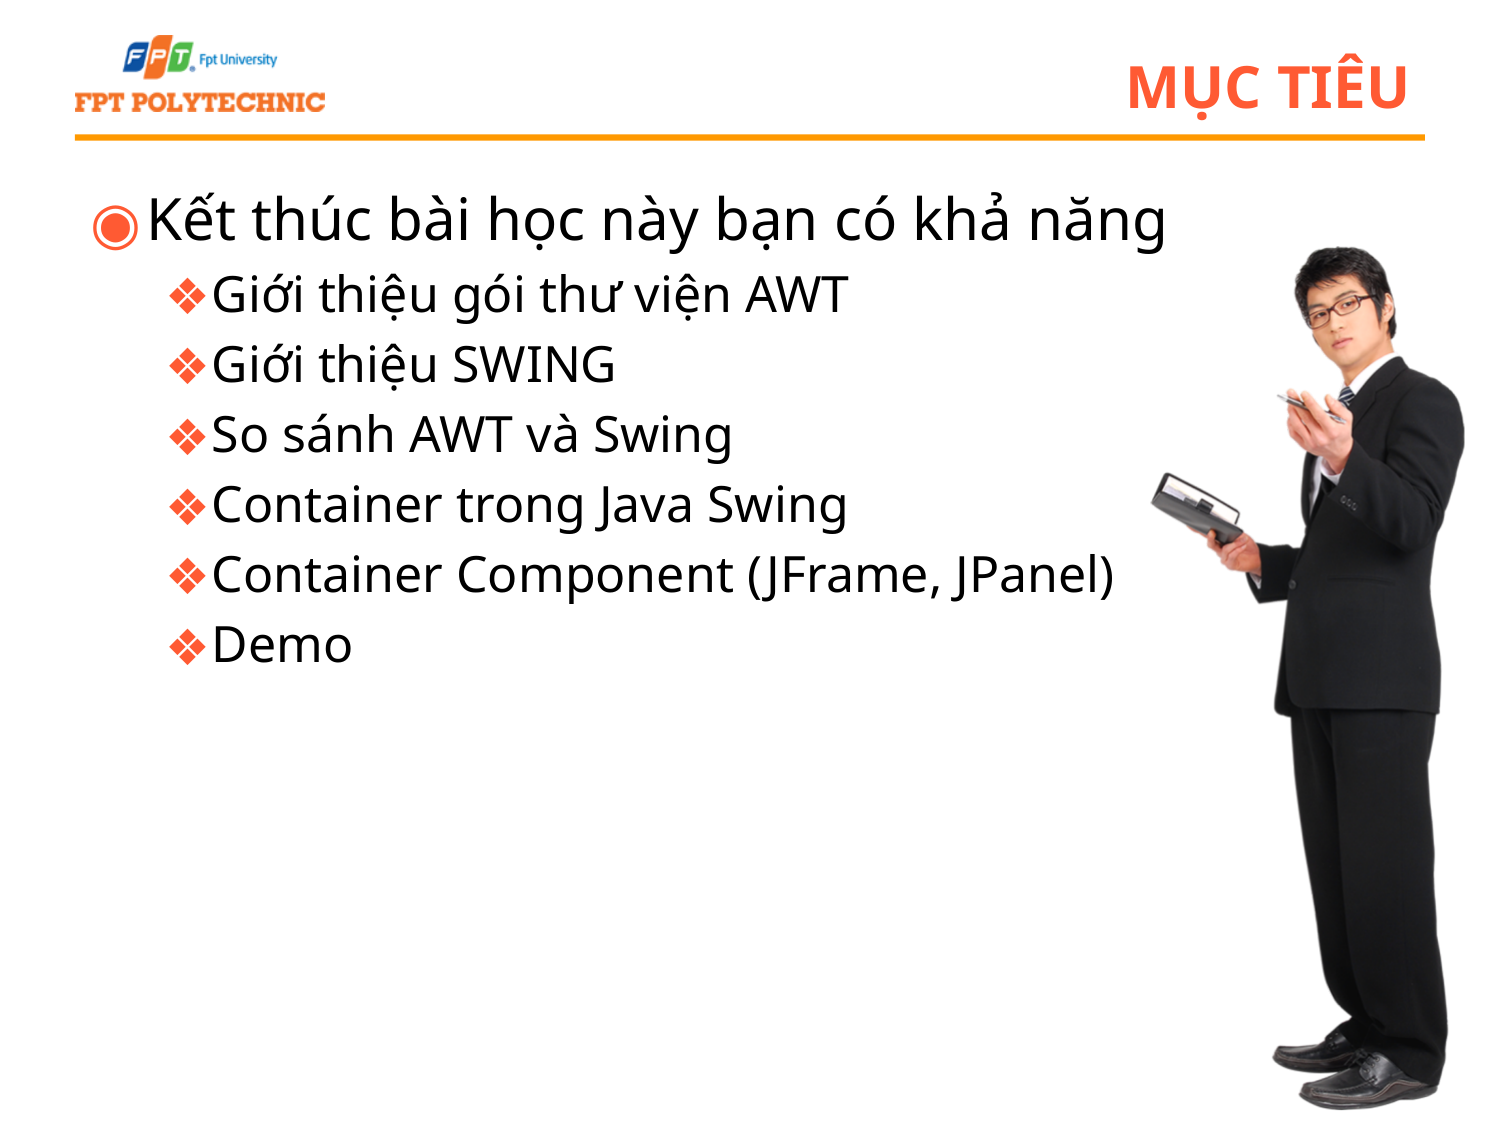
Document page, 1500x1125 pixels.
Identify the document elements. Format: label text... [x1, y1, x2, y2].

list Kết thúc bài học này bạn có khả năng Giới thiệu gói thư viện AWT Giới thiệu SWING So sánh AWT và Swing Container trong Java Swing Container Component (JFrame, JPanel) Demo [75, 174, 1425, 1038]
picture [1120, 246, 1500, 1125]
title Mục tiêu [337, 45, 1425, 125]
picture [75, 35, 325, 112]
